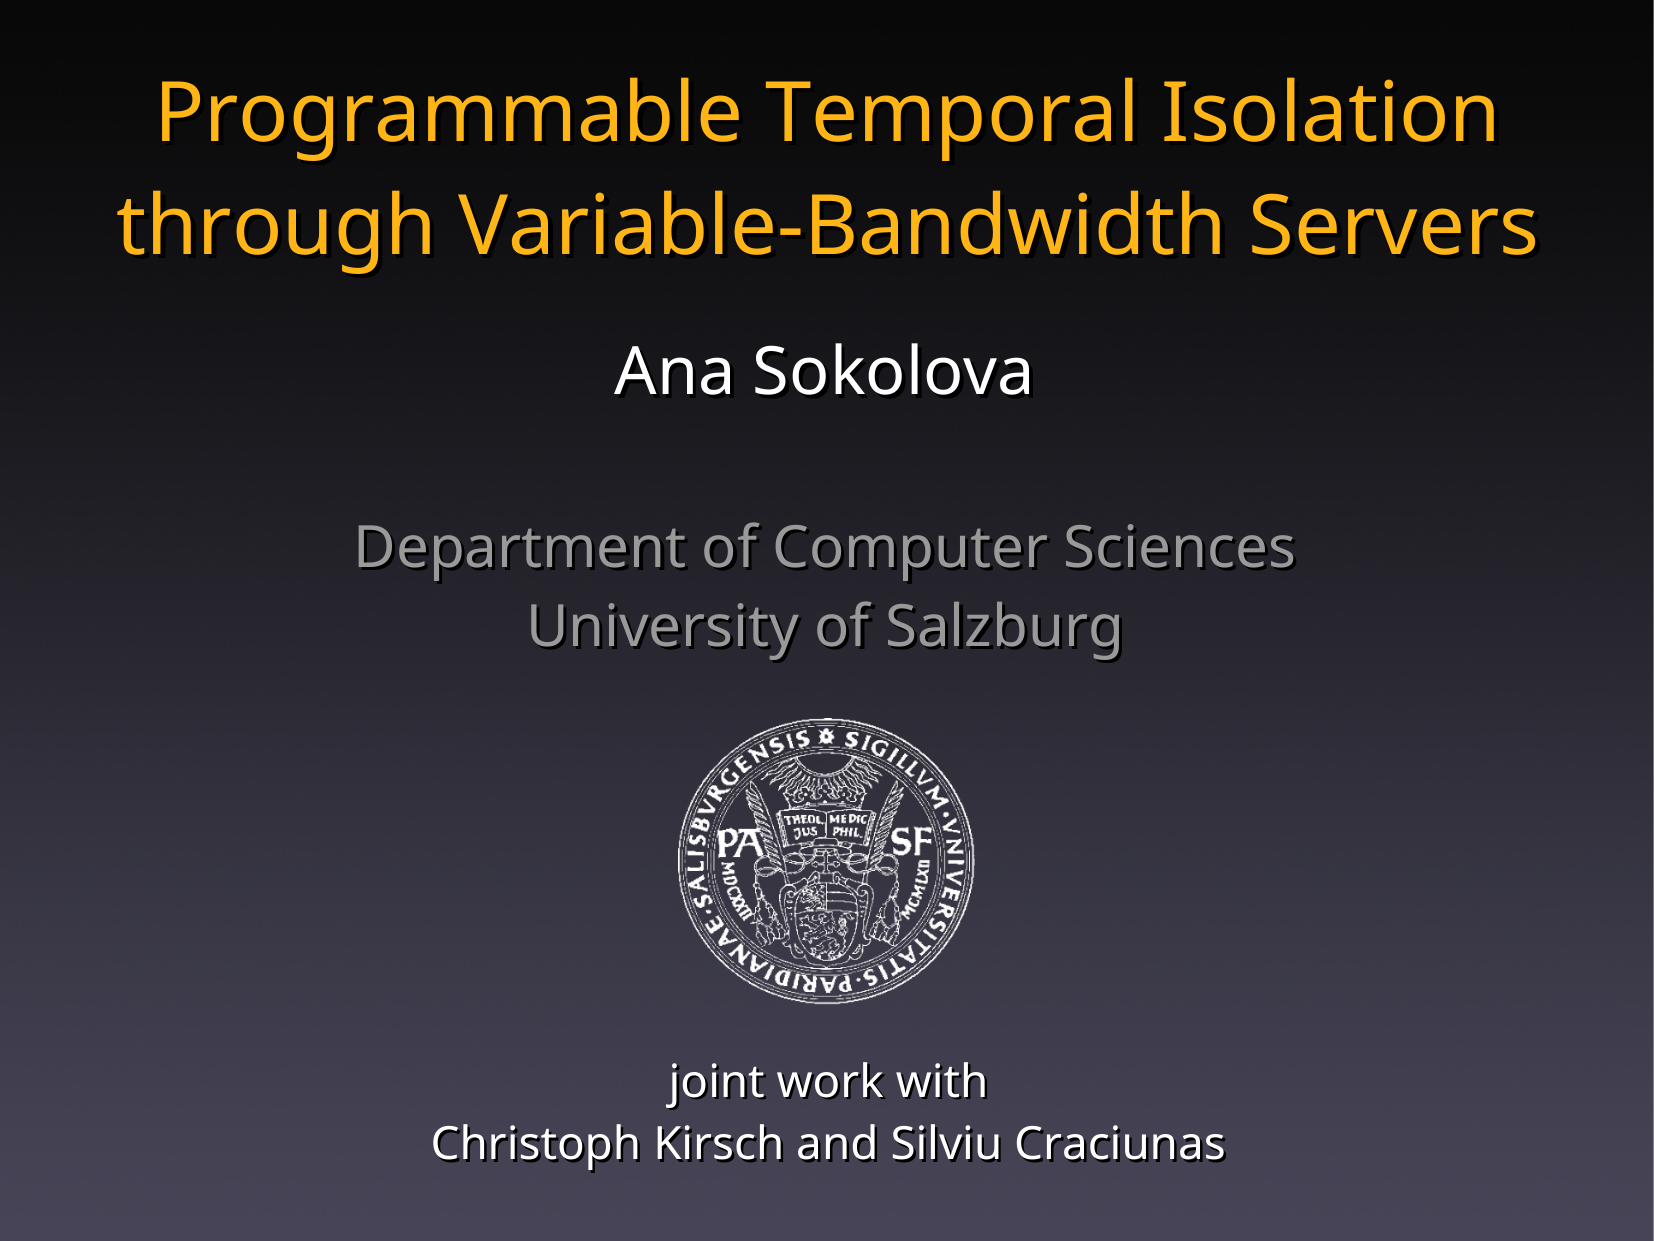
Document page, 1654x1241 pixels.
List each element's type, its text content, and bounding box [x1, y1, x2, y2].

title Ana Sokolova Department of Computer Sciences University of Salzburg [0, 326, 1651, 661]
title joint work with Christoph Kirsch and Silviu Craciunas [3, 1014, 1654, 1207]
picture [0, 0, 1654, 1241]
title Programmable Temporal Isolation through Variable-Bandwidth Servers [3, 53, 1654, 277]
